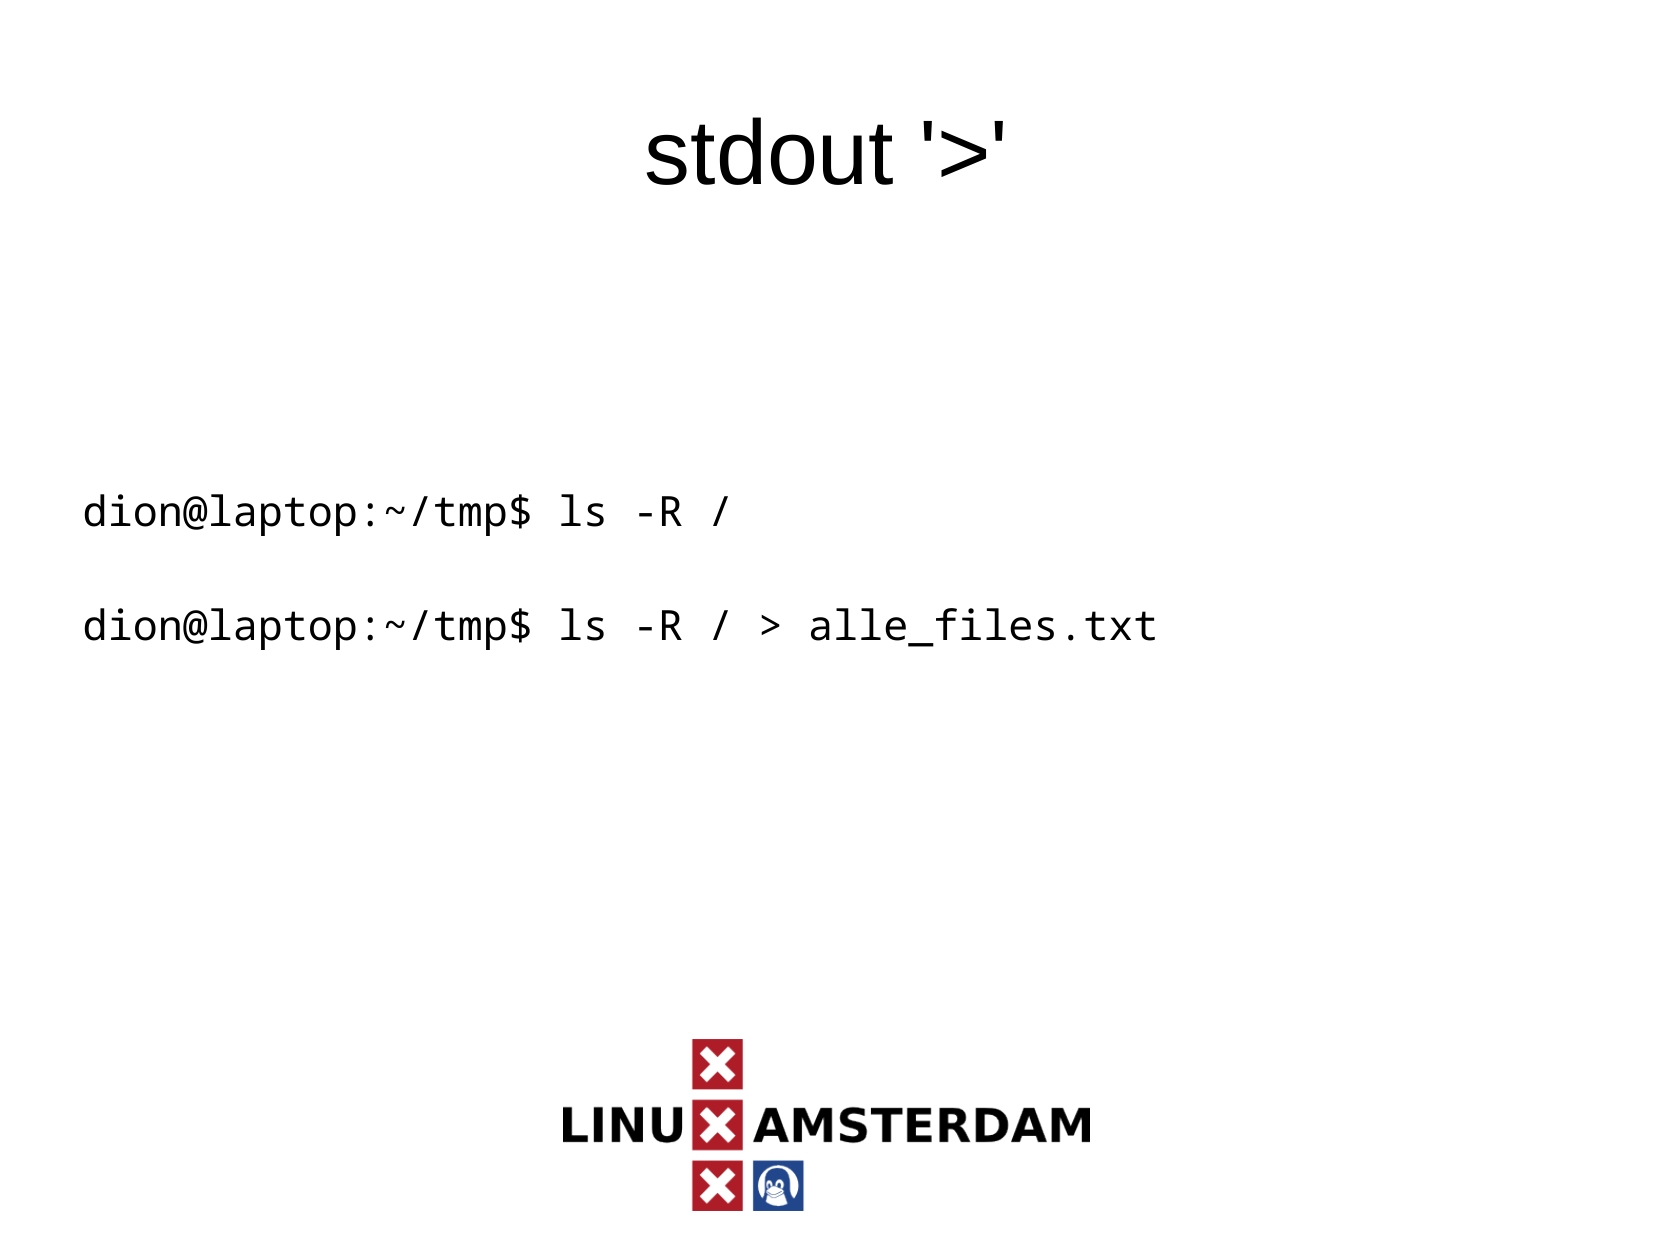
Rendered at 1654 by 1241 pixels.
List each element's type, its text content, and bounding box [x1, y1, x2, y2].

picture [563, 1039, 1090, 1211]
title stdout '>' [82, 49, 1571, 257]
subtitle dion@laptop:~/tmp$ ls -R / dion@laptop:~/tmp$ ls -R / > alle_files.txt [82, 290, 1571, 1010]
